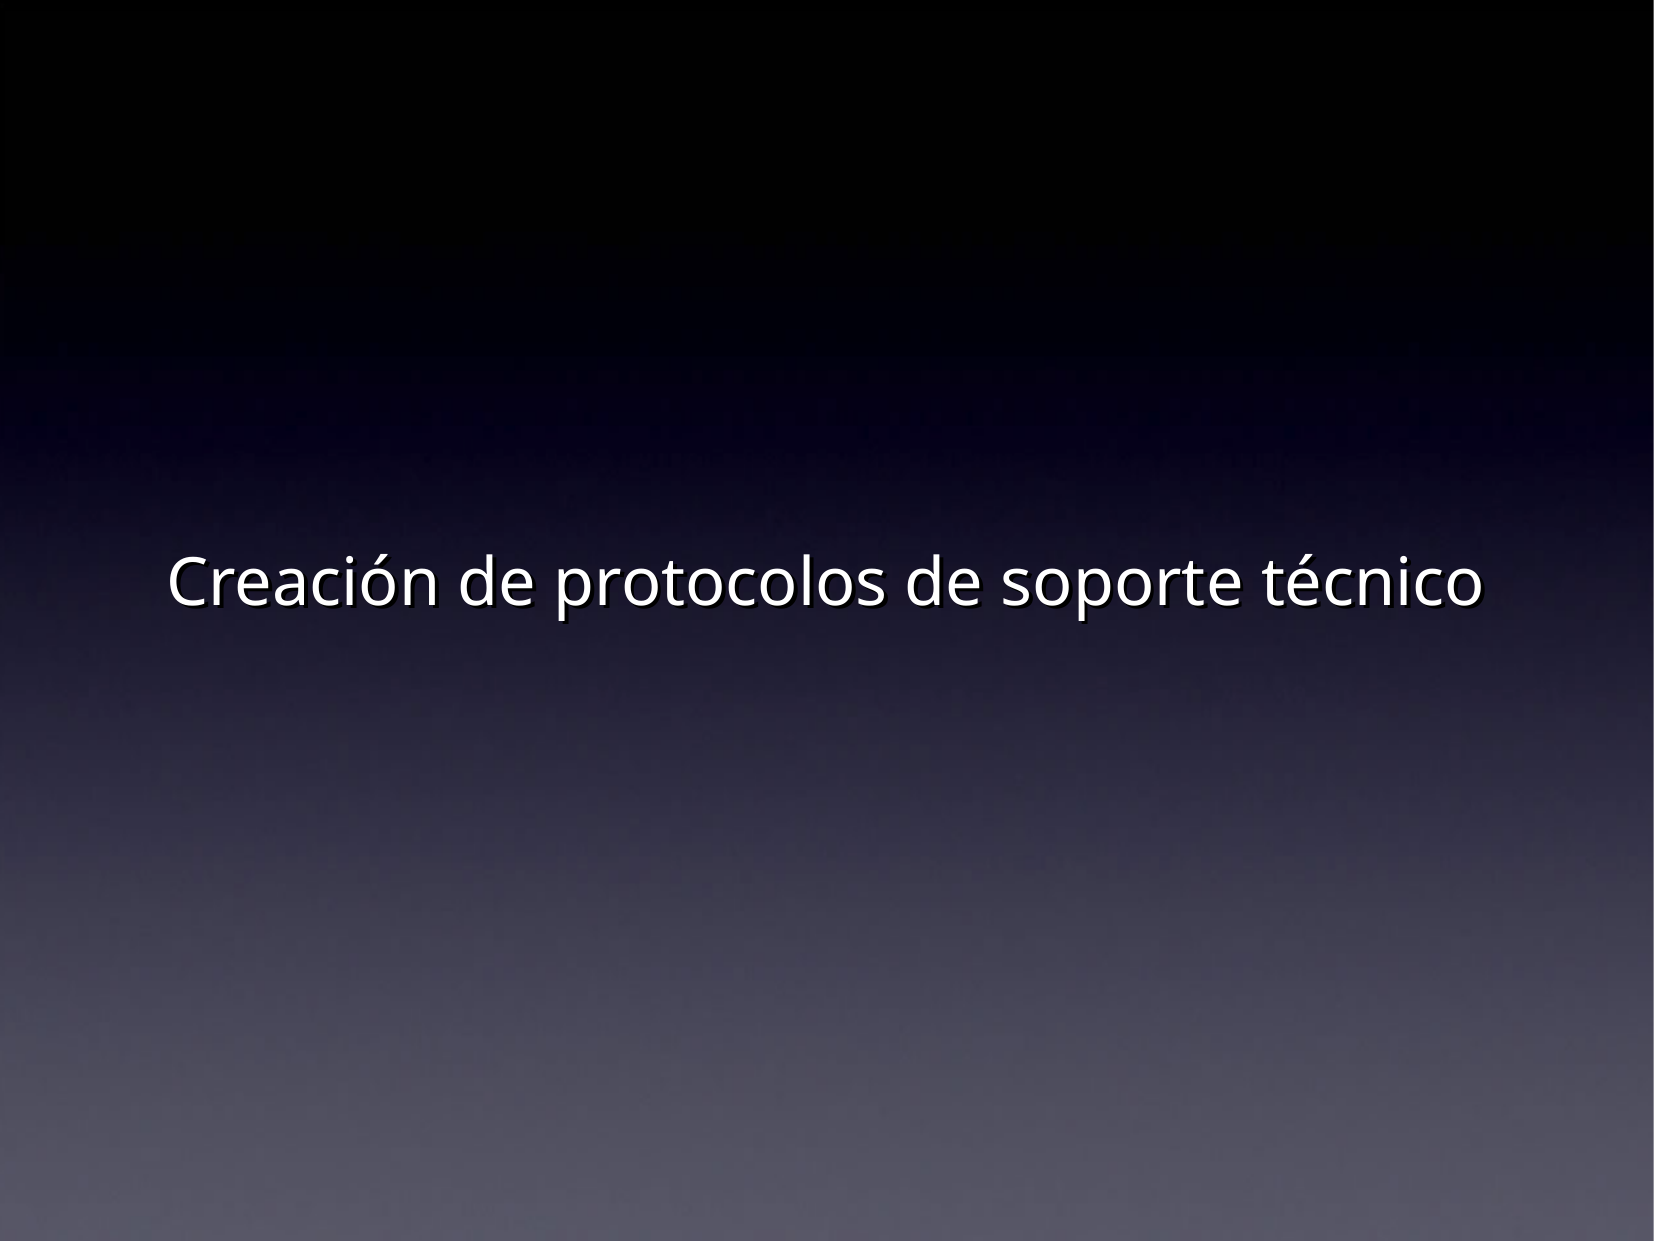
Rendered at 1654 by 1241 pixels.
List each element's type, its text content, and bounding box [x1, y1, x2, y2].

subtitle Creación de protocolos de soporte técnico [82, 49, 1571, 1109]
picture [0, 0, 1654, 1241]
